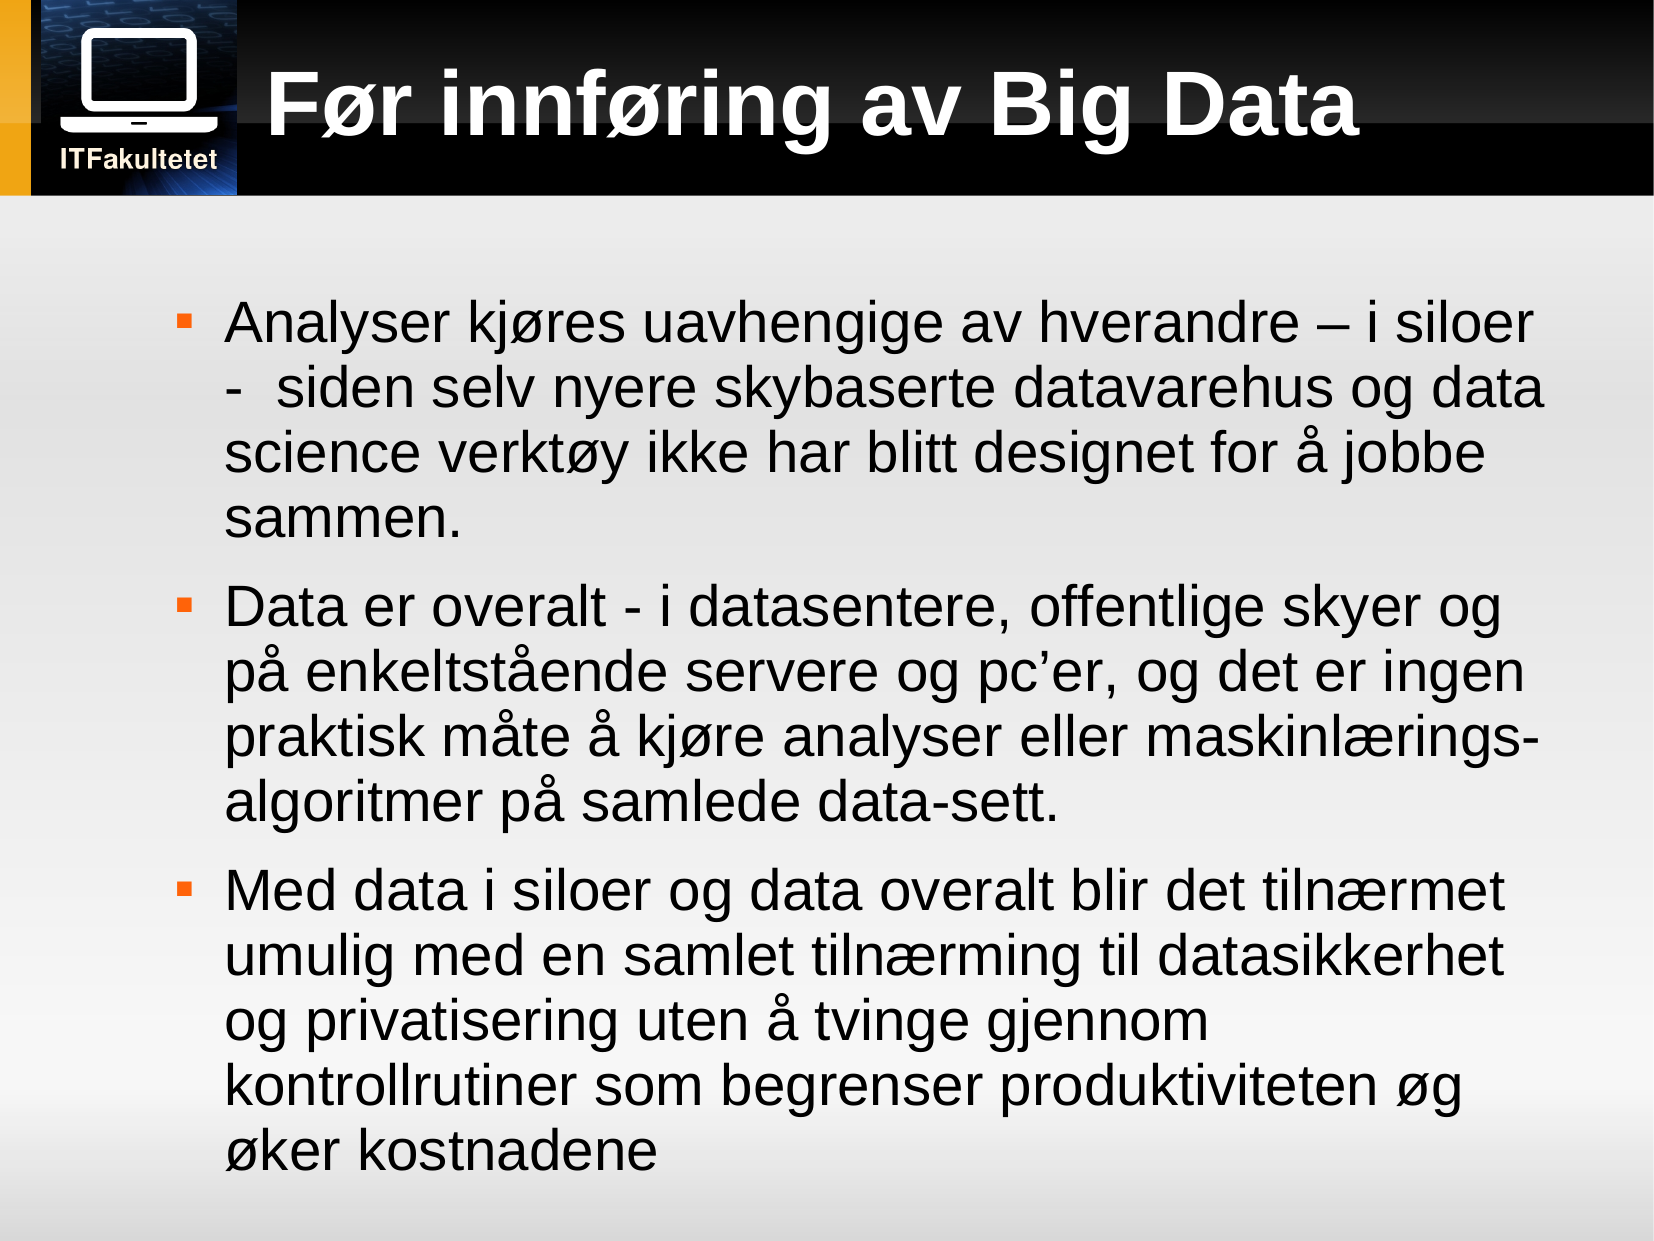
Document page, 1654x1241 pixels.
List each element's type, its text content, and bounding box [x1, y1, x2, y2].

list Analyser kjøres uavhengige av hverandre – i siloer - siden selv nyere skybaserte datavarehus og data science verktøy ikke har blitt designet for å jobbe sammen. Data er overalt - i datasentere, offentlige skyer og på enkeltstående servere og pc’er, og det er ingen praktisk måte å kjøre analyser eller maskinlærings-algoritmer på samlede data-sett. Med data i siloer og data overalt blir det tilnærmet umulig med en samlet tilnærming til datasikkerhet og privatisering uten å tvinge gjennom kontrollrutiner som begrenser produktiviteten øg øker kostnadene [82, 290, 1571, 1183]
picture [0, 0, 1654, 1241]
title Før innføring av Big Data [265, 0, 1565, 208]
